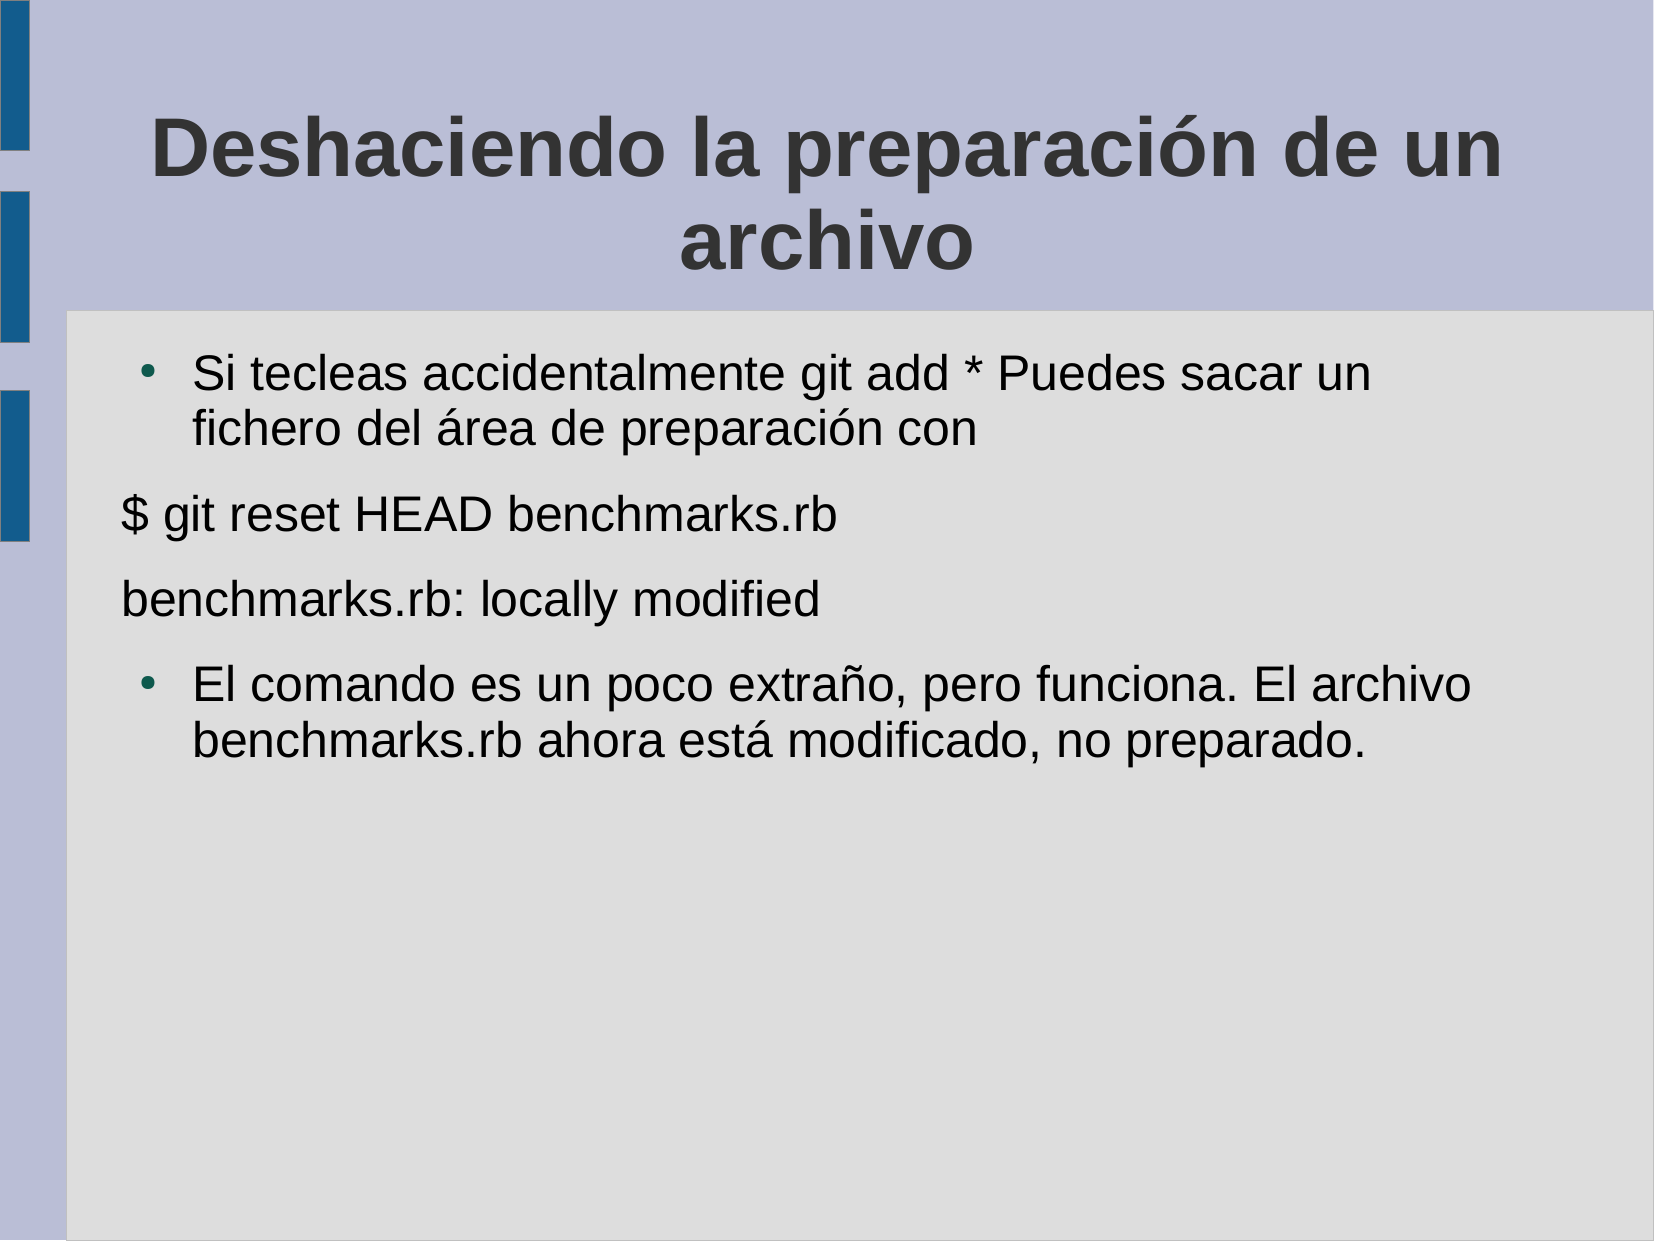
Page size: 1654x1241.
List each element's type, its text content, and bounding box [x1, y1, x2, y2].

title Deshaciendo la preparación de un archivo [121, 91, 1534, 299]
list Si tecleas accidentalmente git add * Puedes sacar un fichero del área de preparación con $ git reset HEAD benchmarks.rb benchmarks.rb: locally modified El comando es un poco extraño, pero funciona. El archivo benchmarks.rb ahora está modificado, no preparado. [121, 344, 1534, 1127]
